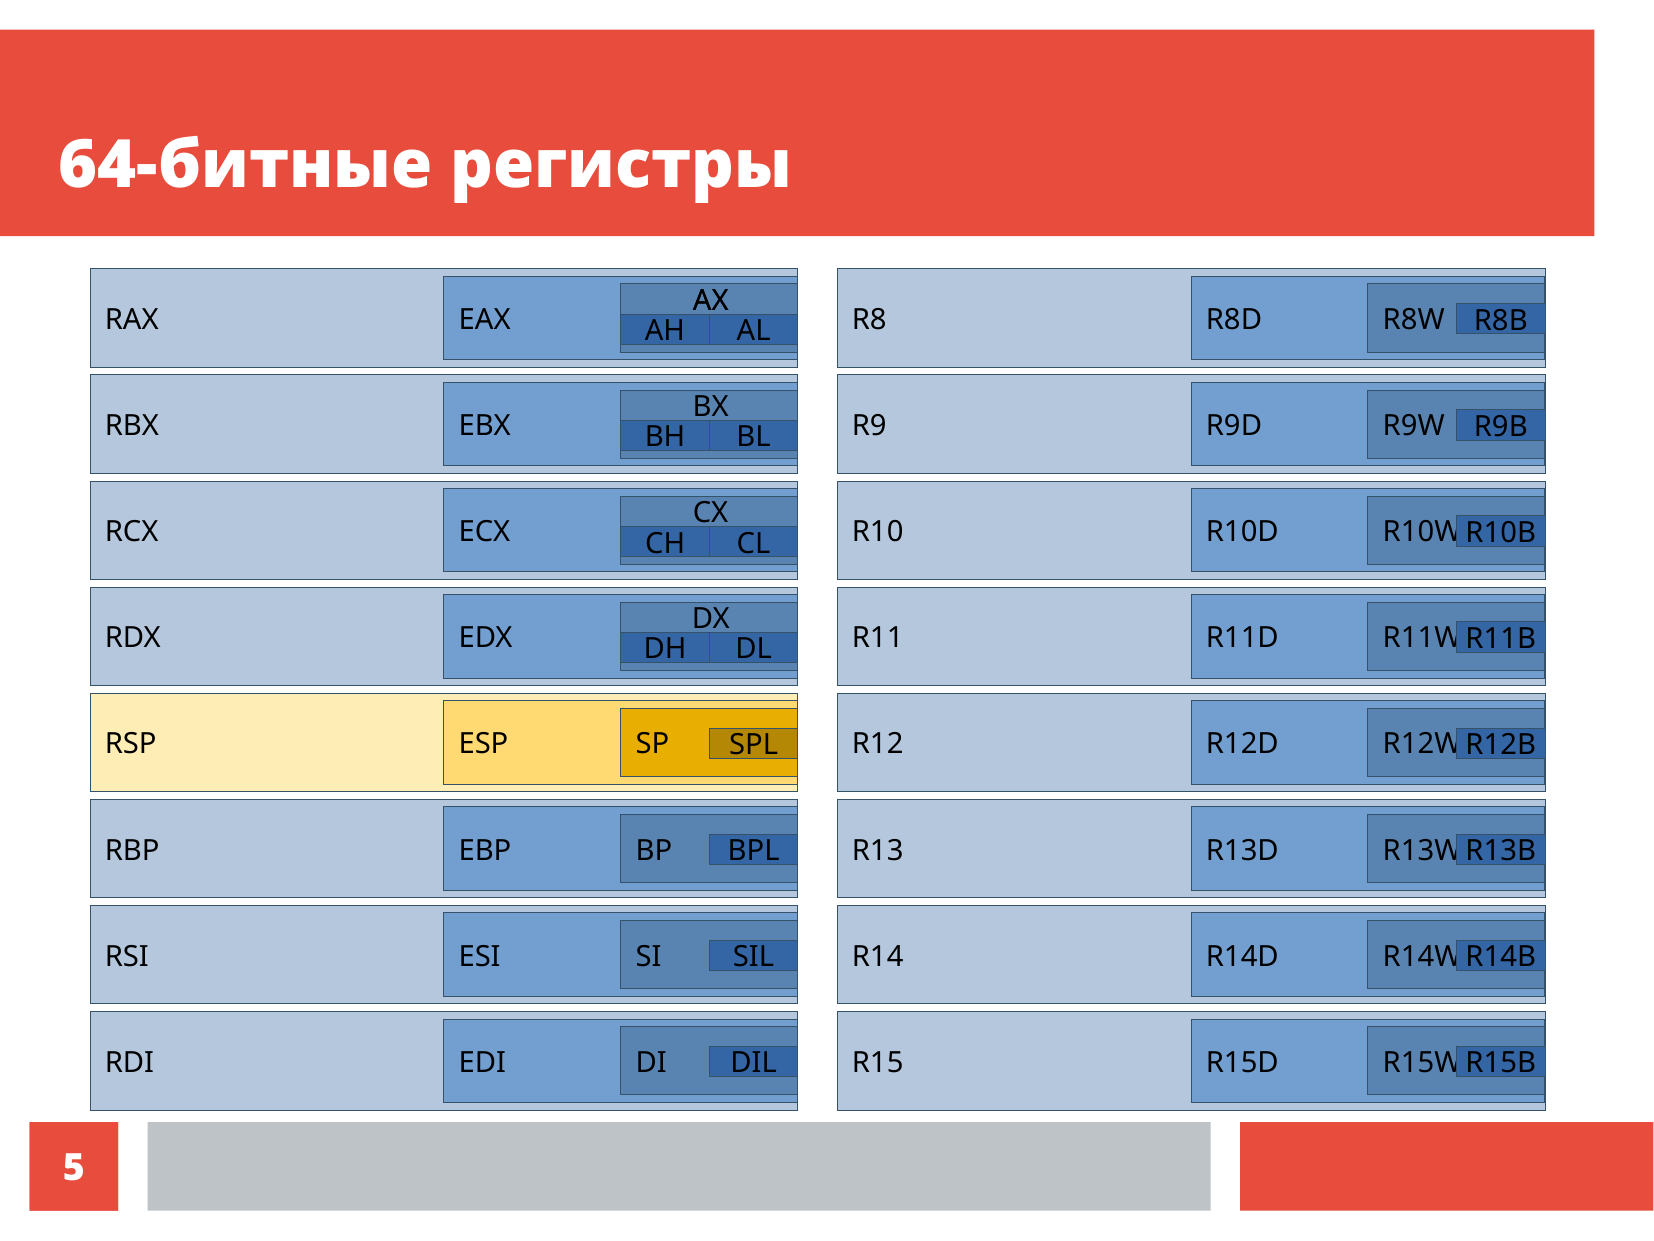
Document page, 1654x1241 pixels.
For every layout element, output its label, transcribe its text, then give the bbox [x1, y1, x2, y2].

text_box DX [620, 602, 801, 633]
text_box R9D [1191, 382, 1545, 466]
text_box BX [620, 390, 801, 421]
text_box R9 [837, 374, 1546, 474]
text_box [620, 557, 798, 565]
text_box R10D [1191, 488, 1545, 572]
text_box R8W [1367, 283, 1545, 353]
text_box R15D [1191, 1019, 1545, 1103]
text_box R15W [1367, 1026, 1545, 1095]
text_box R15 [837, 1011, 1546, 1111]
text_box R11 [837, 587, 1546, 686]
text_box R14D [1191, 912, 1545, 997]
text_box RSI [90, 905, 798, 1004]
text_box DH [620, 633, 710, 663]
text_box SIL [709, 940, 798, 971]
text_box RBX [90, 374, 798, 474]
text_box R11W [1367, 602, 1545, 671]
text_box DL [710, 633, 798, 663]
text_box [620, 663, 798, 671]
text_box ESI [443, 912, 798, 997]
text_box ESP [443, 700, 798, 785]
text_box R14 [837, 905, 1546, 1004]
text_box DI [620, 1026, 798, 1095]
title 64-битные регистры [59, 59, 1595, 207]
text_box RCX [90, 481, 798, 580]
text_box R13B [1456, 834, 1546, 865]
text_box SI [620, 920, 798, 989]
text_box CX [620, 496, 801, 527]
text_box RSP [90, 693, 798, 792]
text_box R13D [1191, 806, 1545, 891]
text_box R8 [837, 268, 1546, 368]
text_box R10 [837, 481, 1546, 580]
text_box RBP [90, 799, 798, 898]
text_box EAX [443, 276, 798, 360]
text_box R11D [1191, 594, 1545, 679]
text_box CH [620, 527, 710, 557]
text_box RAX [90, 268, 798, 368]
text_box SP [620, 708, 798, 777]
text_box ECX [443, 488, 798, 572]
text_box BPL [709, 834, 798, 865]
text_box R10W [1367, 496, 1545, 565]
text_box AH [620, 315, 710, 345]
text_box BL [710, 421, 798, 451]
text_box R15B [1456, 1046, 1546, 1077]
text_box BH [620, 421, 710, 451]
text_box R12W [1367, 708, 1545, 777]
text_box RDI [90, 1011, 798, 1111]
text_box CL [710, 527, 798, 557]
text_box R13 [837, 799, 1546, 898]
text_box EBX [443, 382, 798, 466]
text_box EDI [443, 1019, 798, 1103]
text_box R8D [1191, 276, 1545, 360]
text_box DIL [709, 1046, 798, 1077]
text_box [620, 451, 798, 459]
text_box RDX [90, 587, 798, 686]
text_box R11B [1456, 621, 1546, 653]
text_box R14B [1456, 940, 1546, 971]
text_box R13W [1367, 814, 1545, 883]
text_box EDX [443, 594, 798, 679]
text_box SPL [709, 728, 798, 759]
text_box AL [710, 315, 798, 345]
text_box R12D [1191, 700, 1545, 785]
text_box AX [620, 283, 801, 315]
text_box R10B [1456, 515, 1546, 547]
text_box EBP [443, 806, 798, 891]
text_box R14W [1367, 920, 1545, 989]
text_box R12 [837, 693, 1546, 792]
text_box [620, 345, 798, 353]
text_box R12B [1456, 728, 1546, 759]
text_box R8B [1456, 303, 1546, 334]
text_box R9B [1456, 409, 1546, 441]
text_box R9W [1367, 390, 1545, 459]
text_box BP [620, 814, 798, 883]
